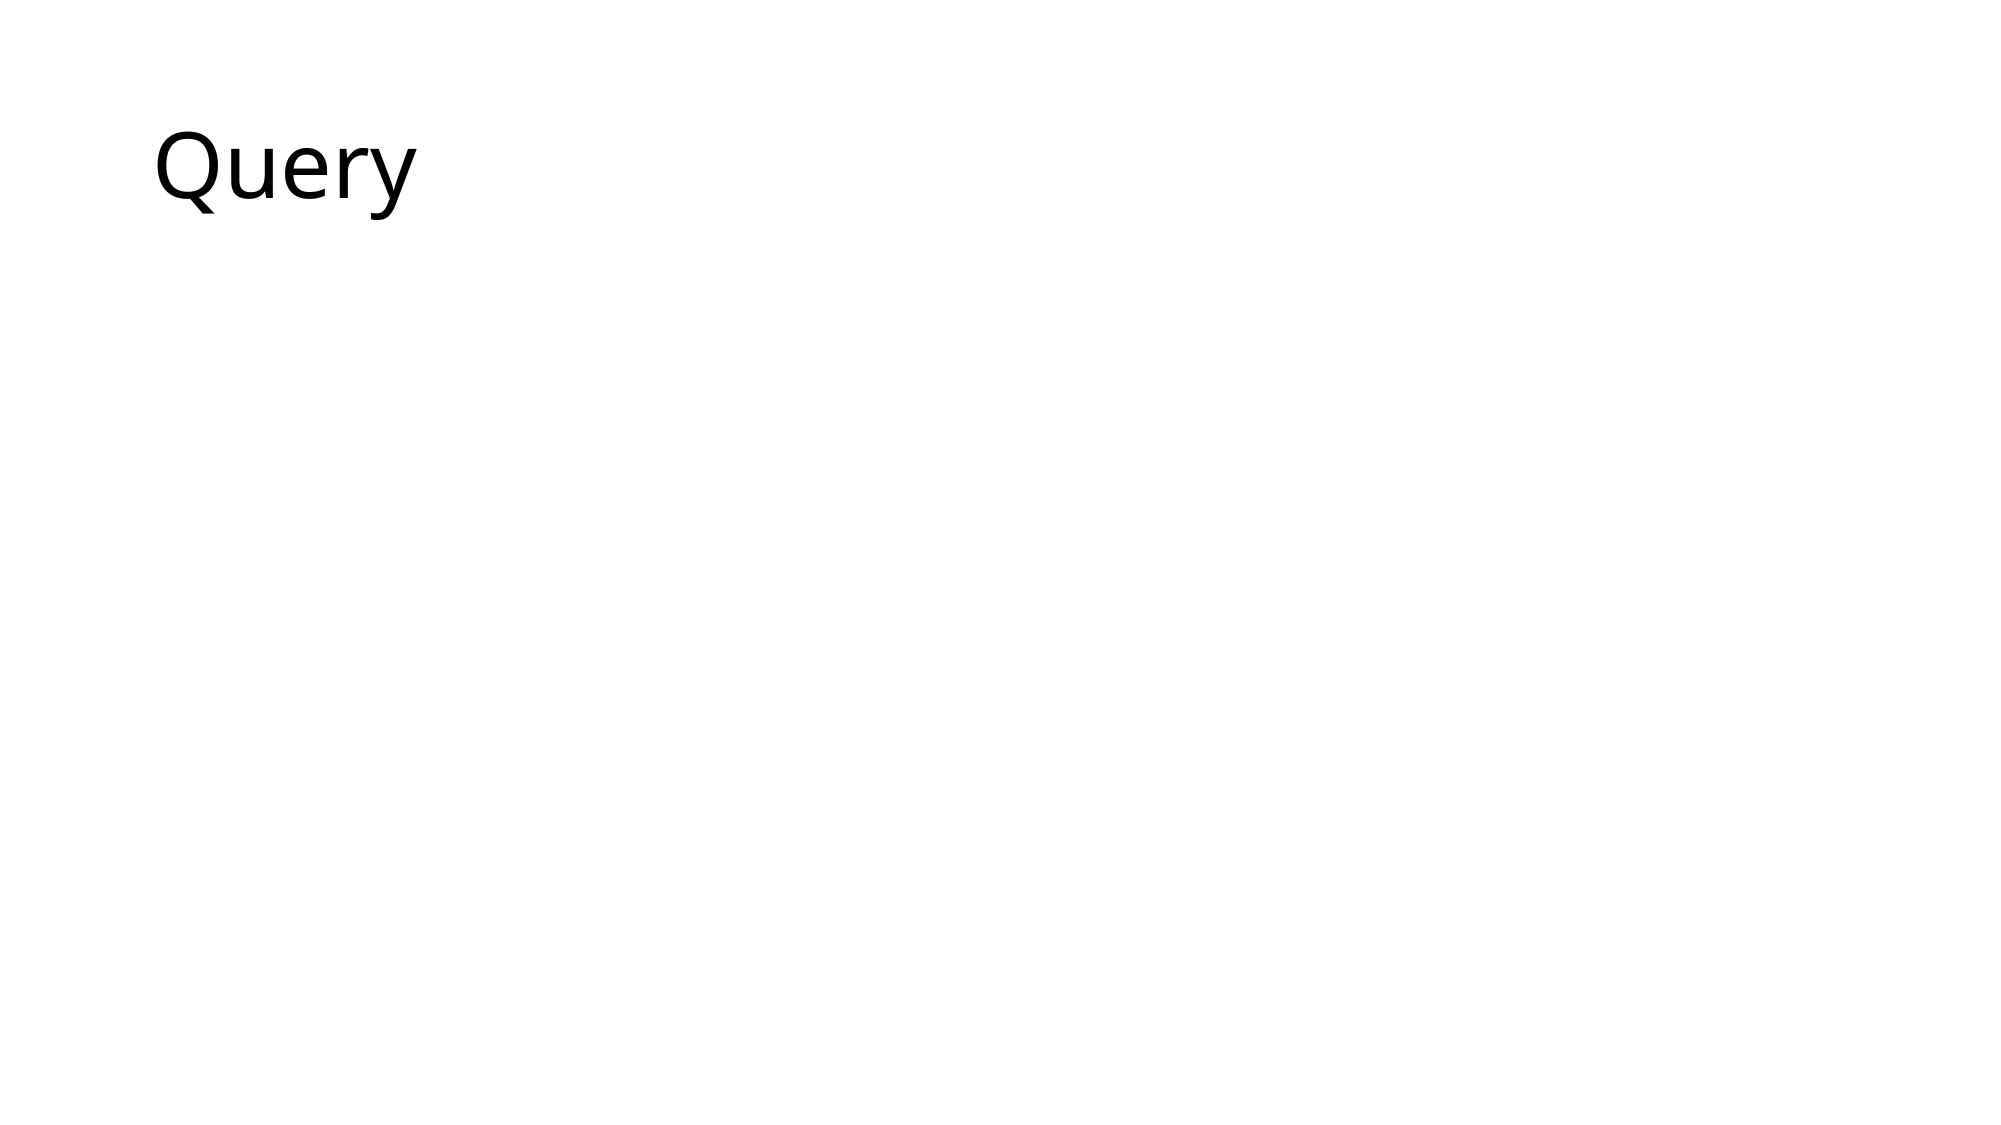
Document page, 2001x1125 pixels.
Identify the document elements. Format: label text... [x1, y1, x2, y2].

title Query [137, 59, 1863, 278]
